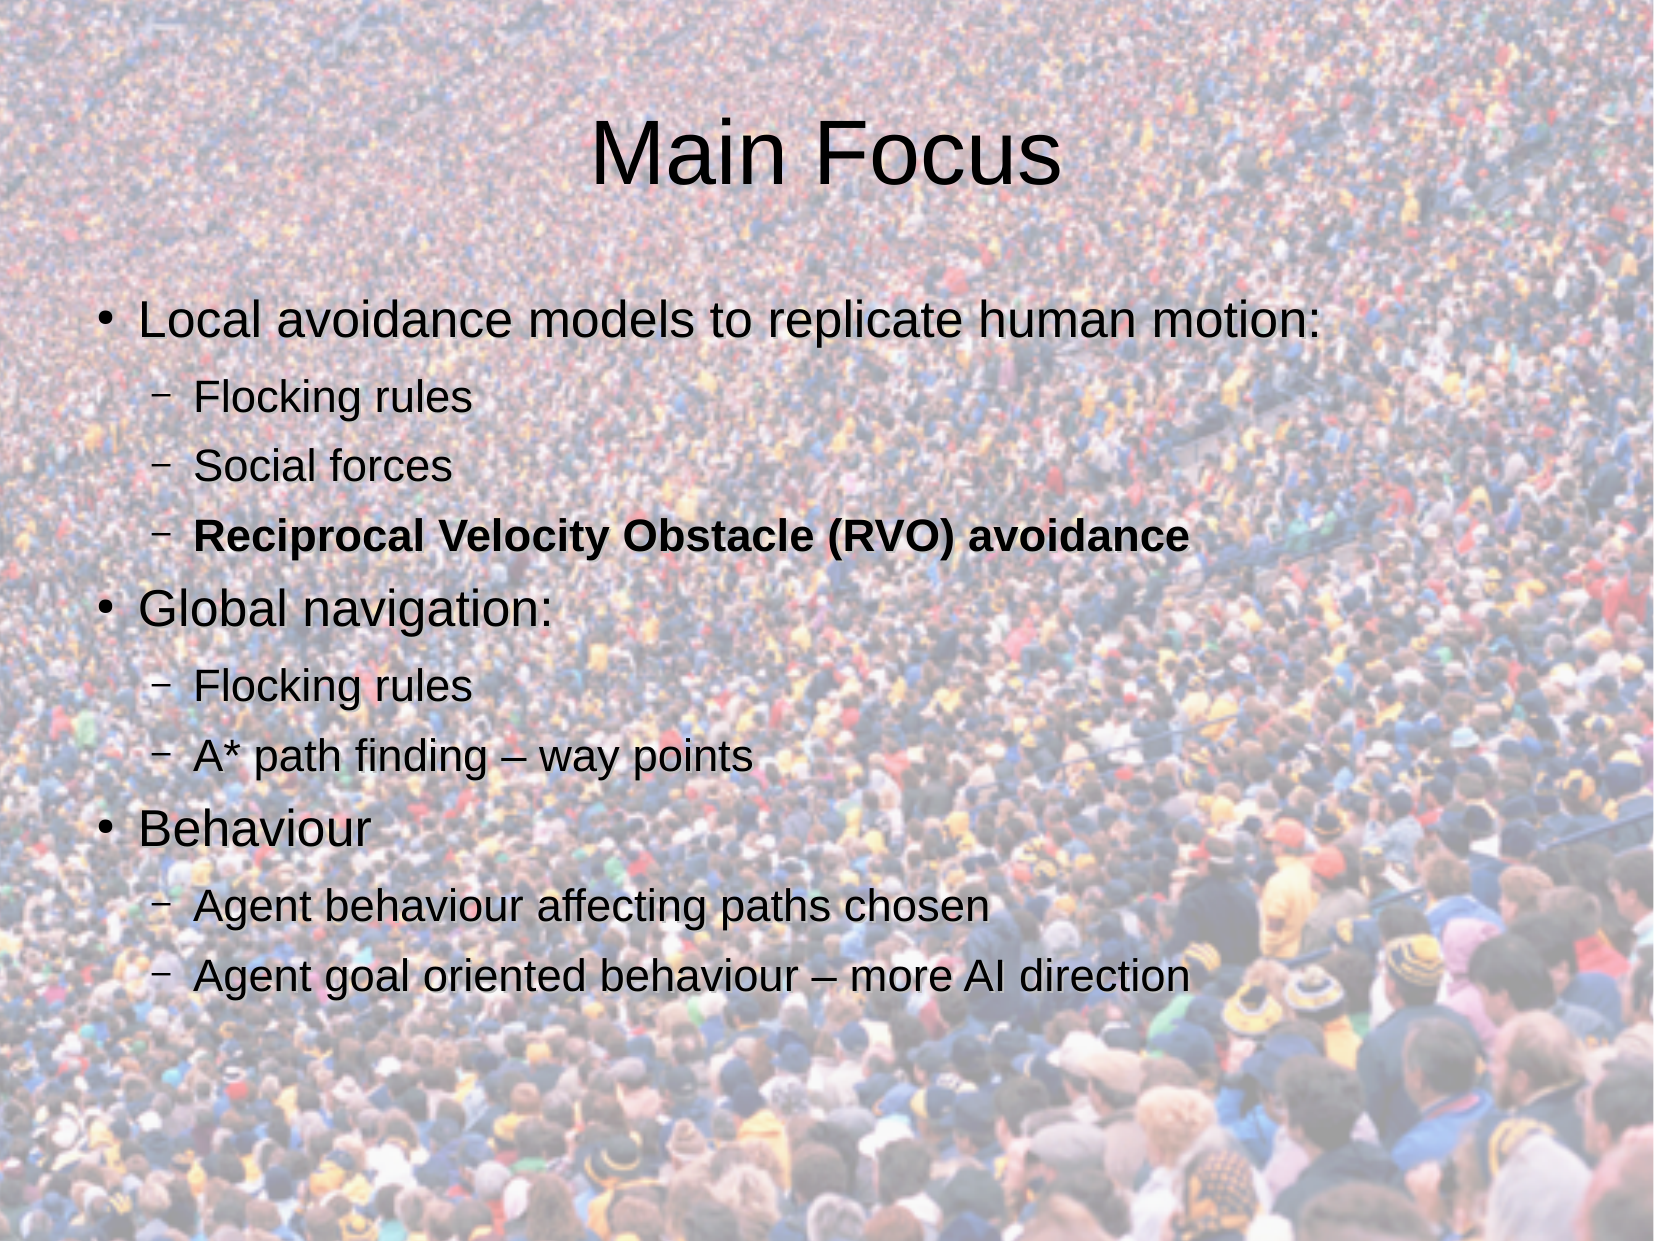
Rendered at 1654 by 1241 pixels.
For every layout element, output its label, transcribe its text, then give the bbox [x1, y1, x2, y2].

picture [0, 0, 1654, 1241]
list Local avoidance models to replicate human motion: Flocking rules Social forces Reciprocal Velocity Obstacle (RVO) avoidance Global navigation: Flocking rules A* path finding – way points Behaviour Agent behaviour affecting paths chosen Agent goal oriented behaviour – more AI direction [82, 290, 1571, 1010]
title Main Focus [82, 49, 1571, 257]
